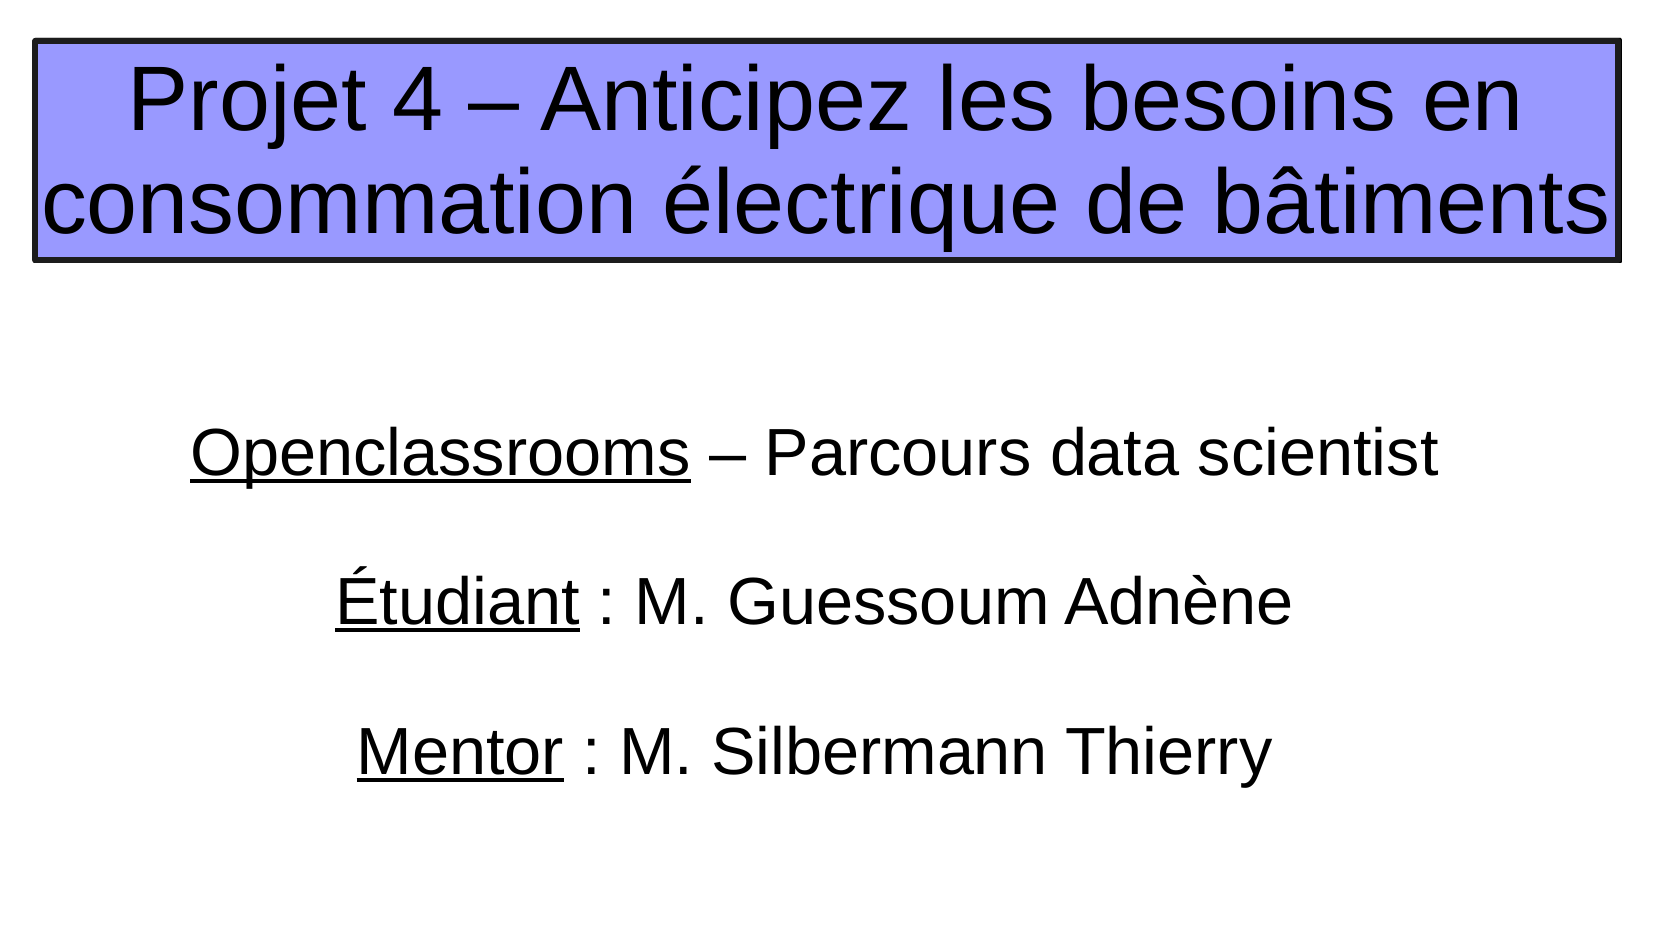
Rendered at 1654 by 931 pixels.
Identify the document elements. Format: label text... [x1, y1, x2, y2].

title Projet 4 – Anticipez les besoins en consommation électrique de bâtiments [35, 40, 1619, 260]
text_box Openclassrooms – Parcours data scientist Étudiant : M. Guessoum Adnène Mentor : M. Silbermann Thierry [70, 192, 1559, 931]
